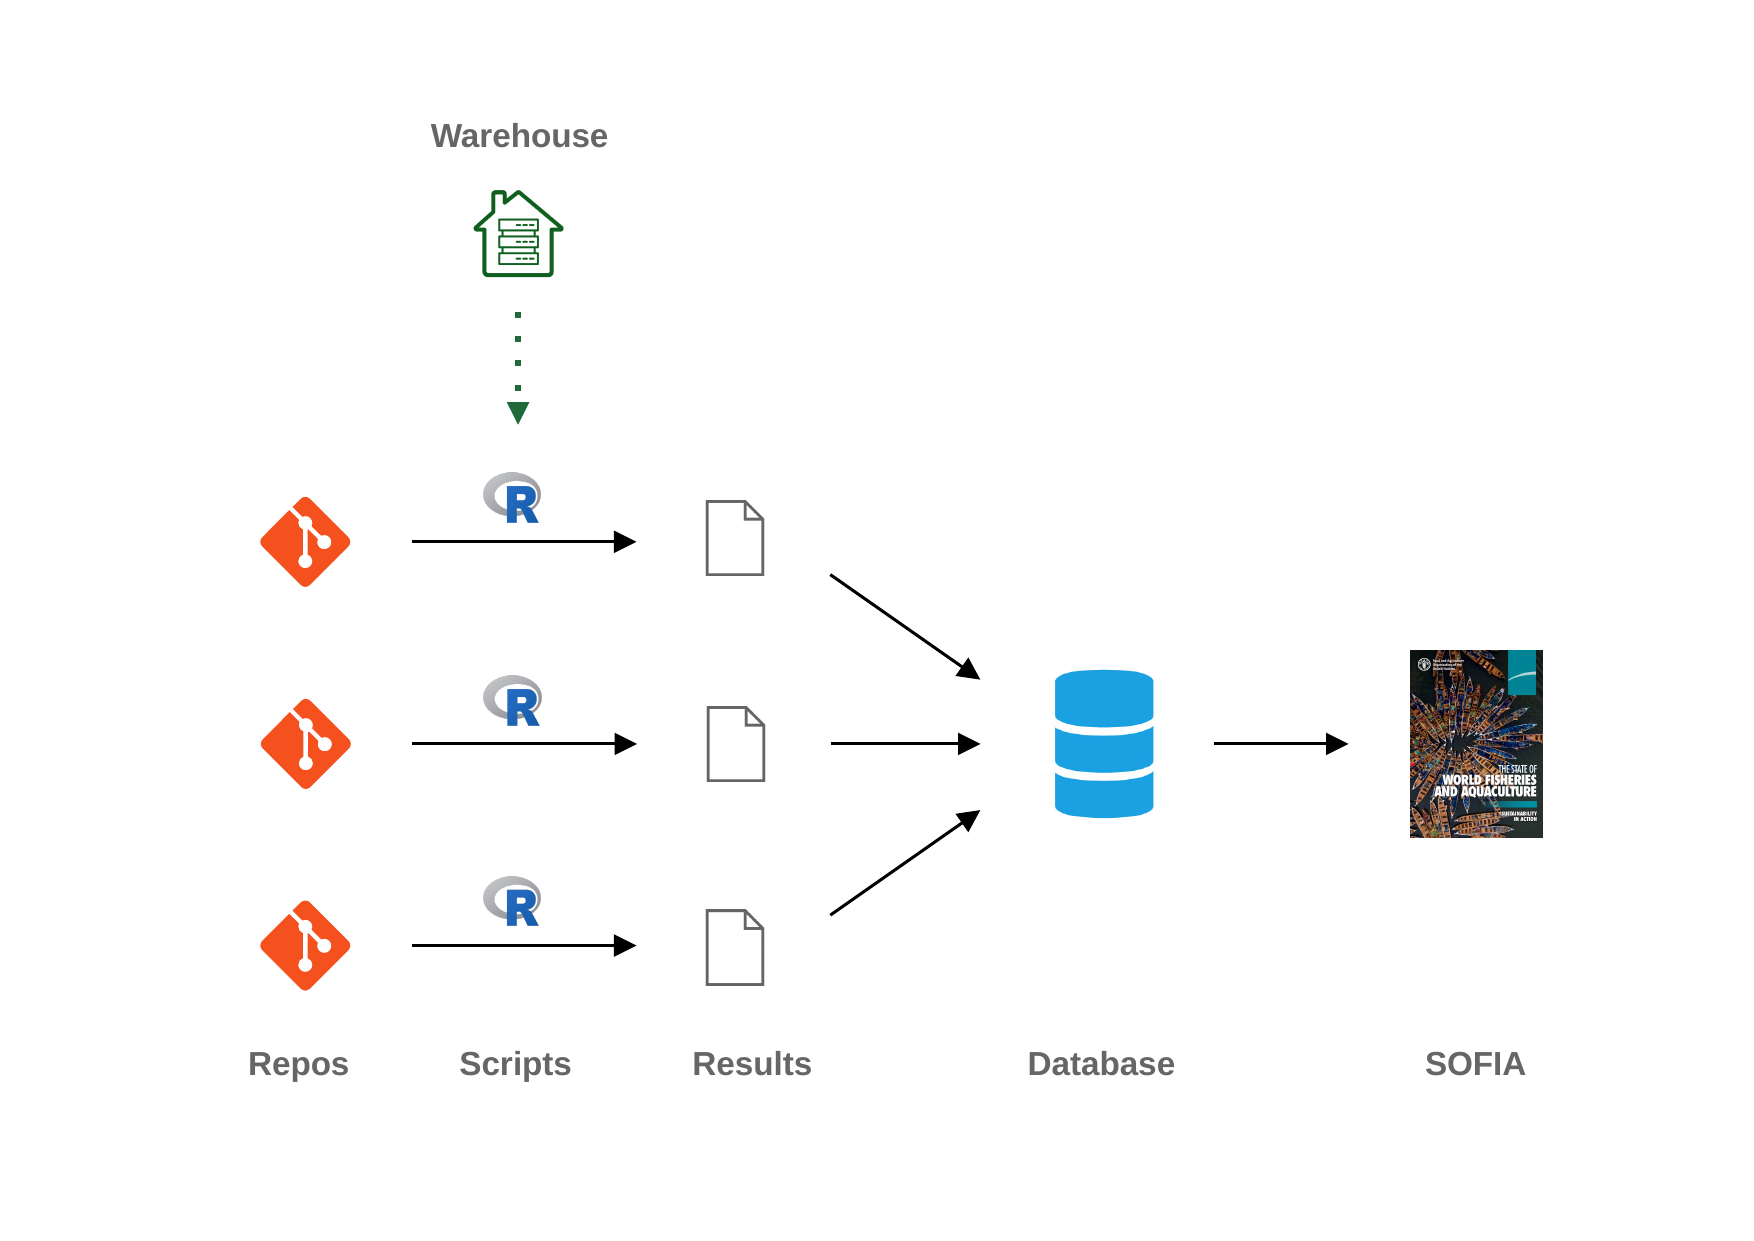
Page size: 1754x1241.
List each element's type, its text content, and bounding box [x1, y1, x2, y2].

picture [248, 484, 363, 599]
text_box Results [677, 1038, 828, 1091]
text_box Warehouse [416, 110, 624, 163]
text_box Database [1012, 1038, 1191, 1091]
picture [248, 888, 363, 1003]
picture [1410, 650, 1543, 838]
picture [248, 686, 363, 801]
picture [1022, 661, 1186, 826]
picture [473, 188, 564, 279]
picture [697, 500, 773, 576]
picture [483, 876, 541, 927]
text_box Repos [233, 1038, 365, 1091]
text_box Scripts [444, 1038, 587, 1091]
picture [483, 472, 541, 523]
text_box SOFIA [1410, 1038, 1542, 1091]
picture [698, 706, 774, 782]
picture [483, 675, 542, 726]
picture [697, 909, 773, 986]
